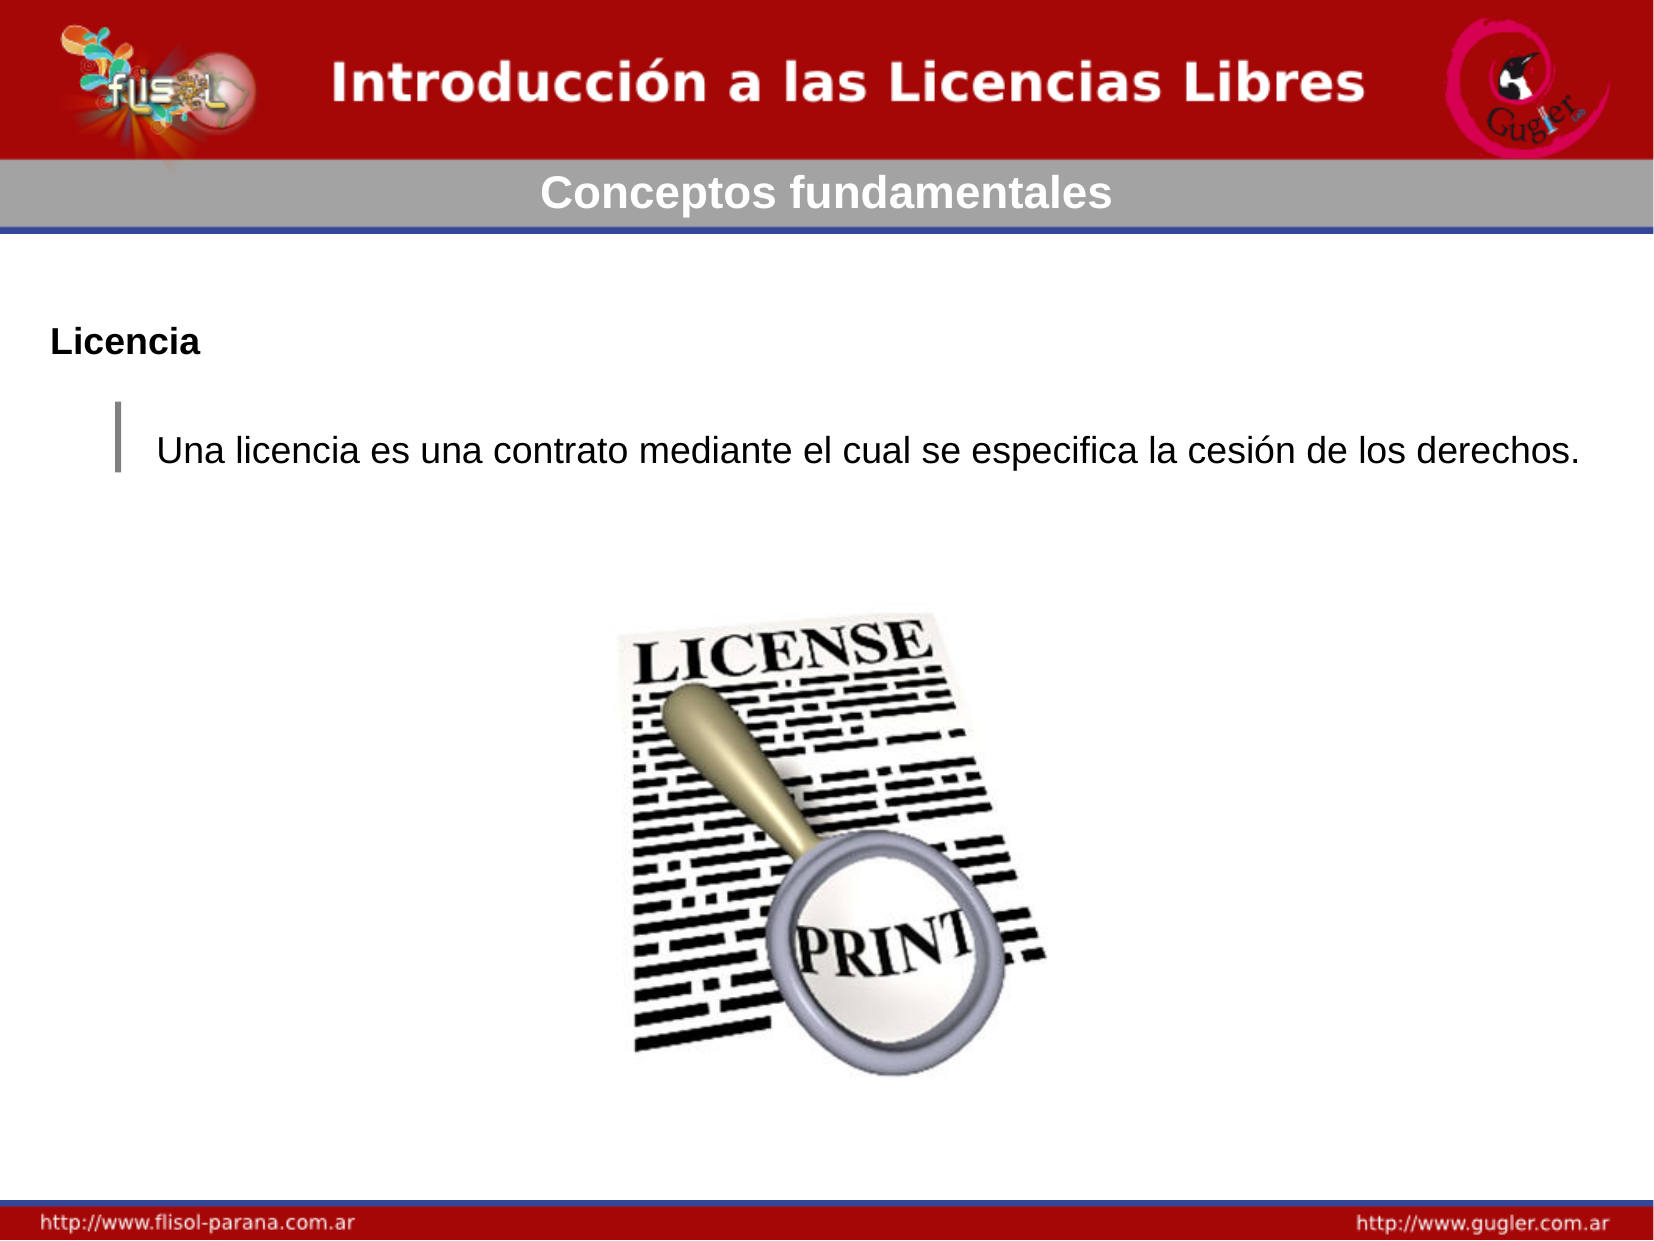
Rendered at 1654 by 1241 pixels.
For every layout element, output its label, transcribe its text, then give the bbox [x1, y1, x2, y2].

text_box Conceptos fundamentales [0, 159, 1654, 226]
picture [0, 226, 1654, 234]
text_box Licencia [35, 312, 1619, 370]
text_box Una licencia es una contrato mediante el cual se especifica la cesión de los derechos. [141, 401, 1630, 459]
picture [0, 0, 1654, 159]
picture [0, 1200, 1654, 1241]
picture [485, 602, 1158, 1083]
